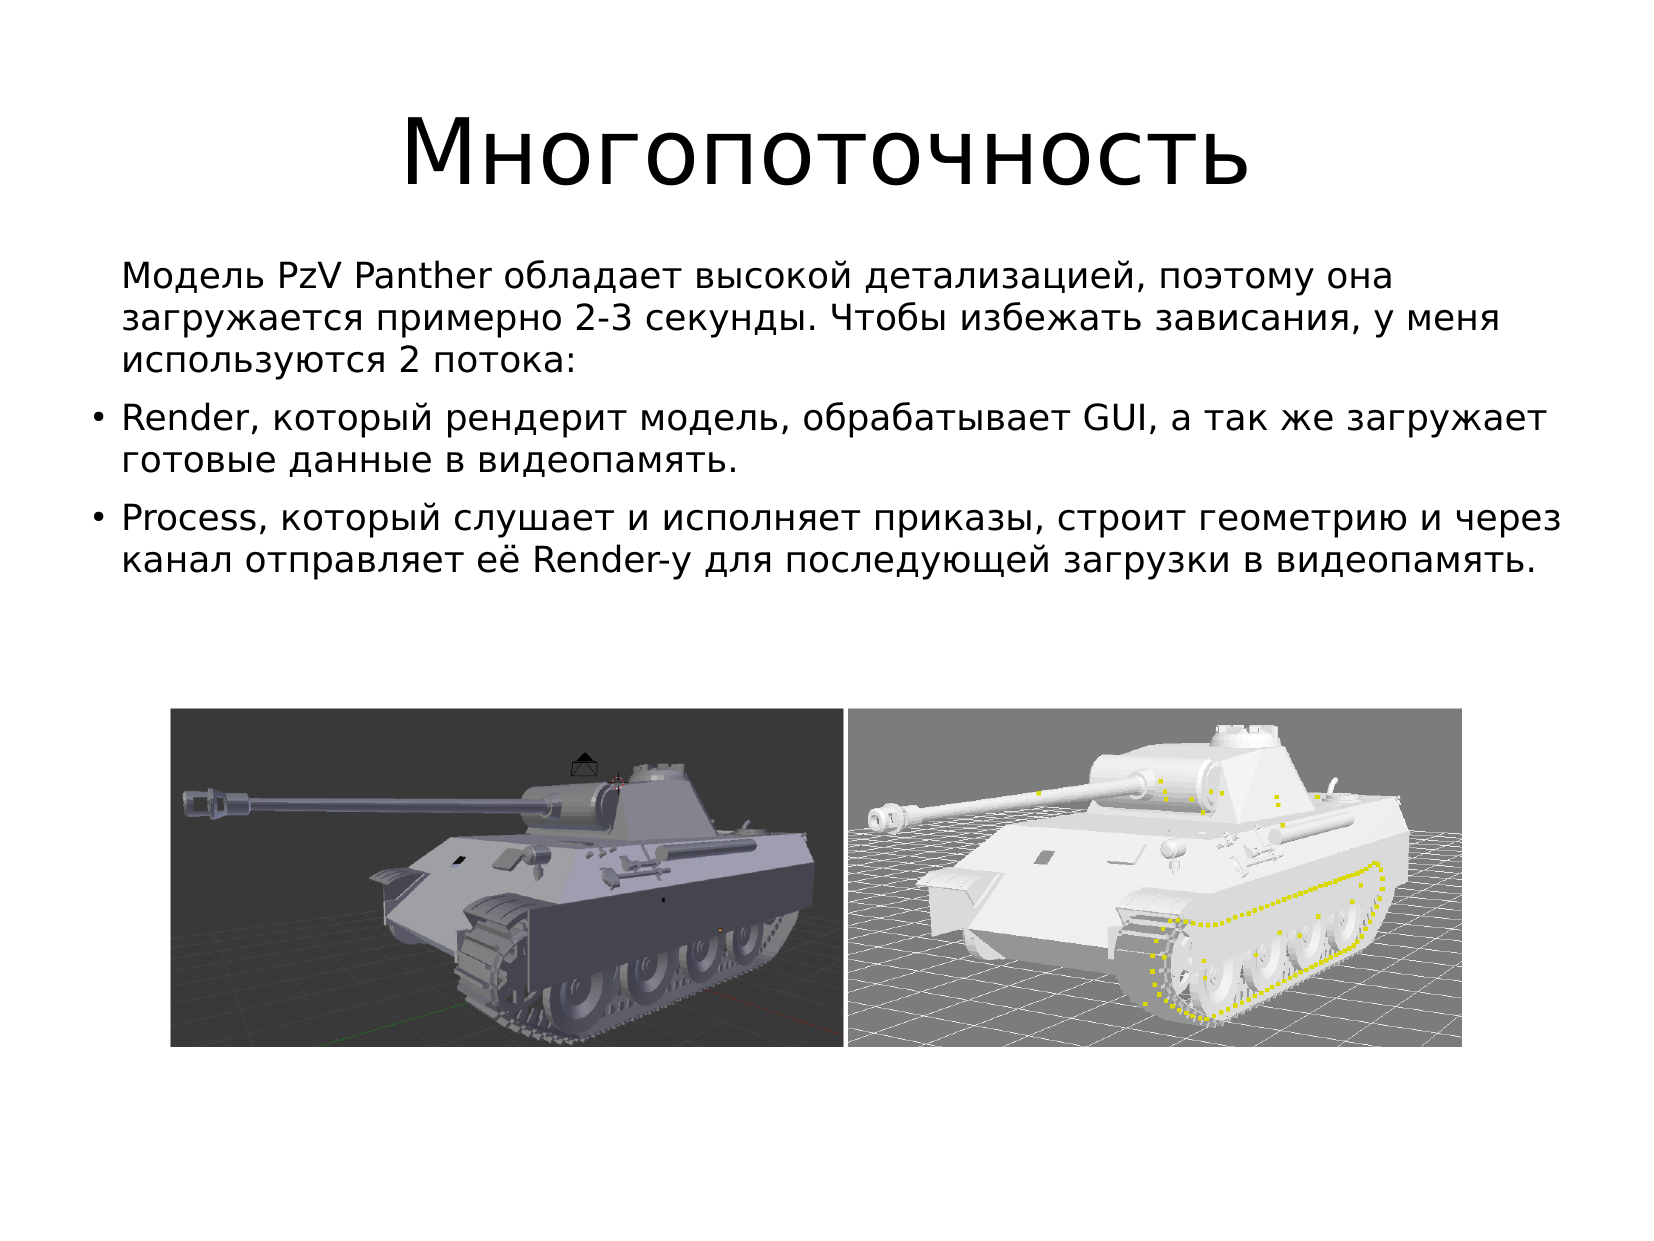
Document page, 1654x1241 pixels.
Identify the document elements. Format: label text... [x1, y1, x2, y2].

list Модель PzV Panther обладает высокой детализацией, поэтому она загружается примерно 2-3 секунды. Чтобы избежать зависания, у меня используются 2 потока: Render, который рендерит модель, обрабатывает GUI, а так же загружает готовые данные в видеопамять. Process, который слушает и исполняет приказы, строит геометрию и через канал отправляет её Render-у для последующей загрузки в видеопамять. [82, 254, 1571, 626]
picture [165, 703, 1465, 1052]
title Многопоточность [82, 49, 1571, 254]
